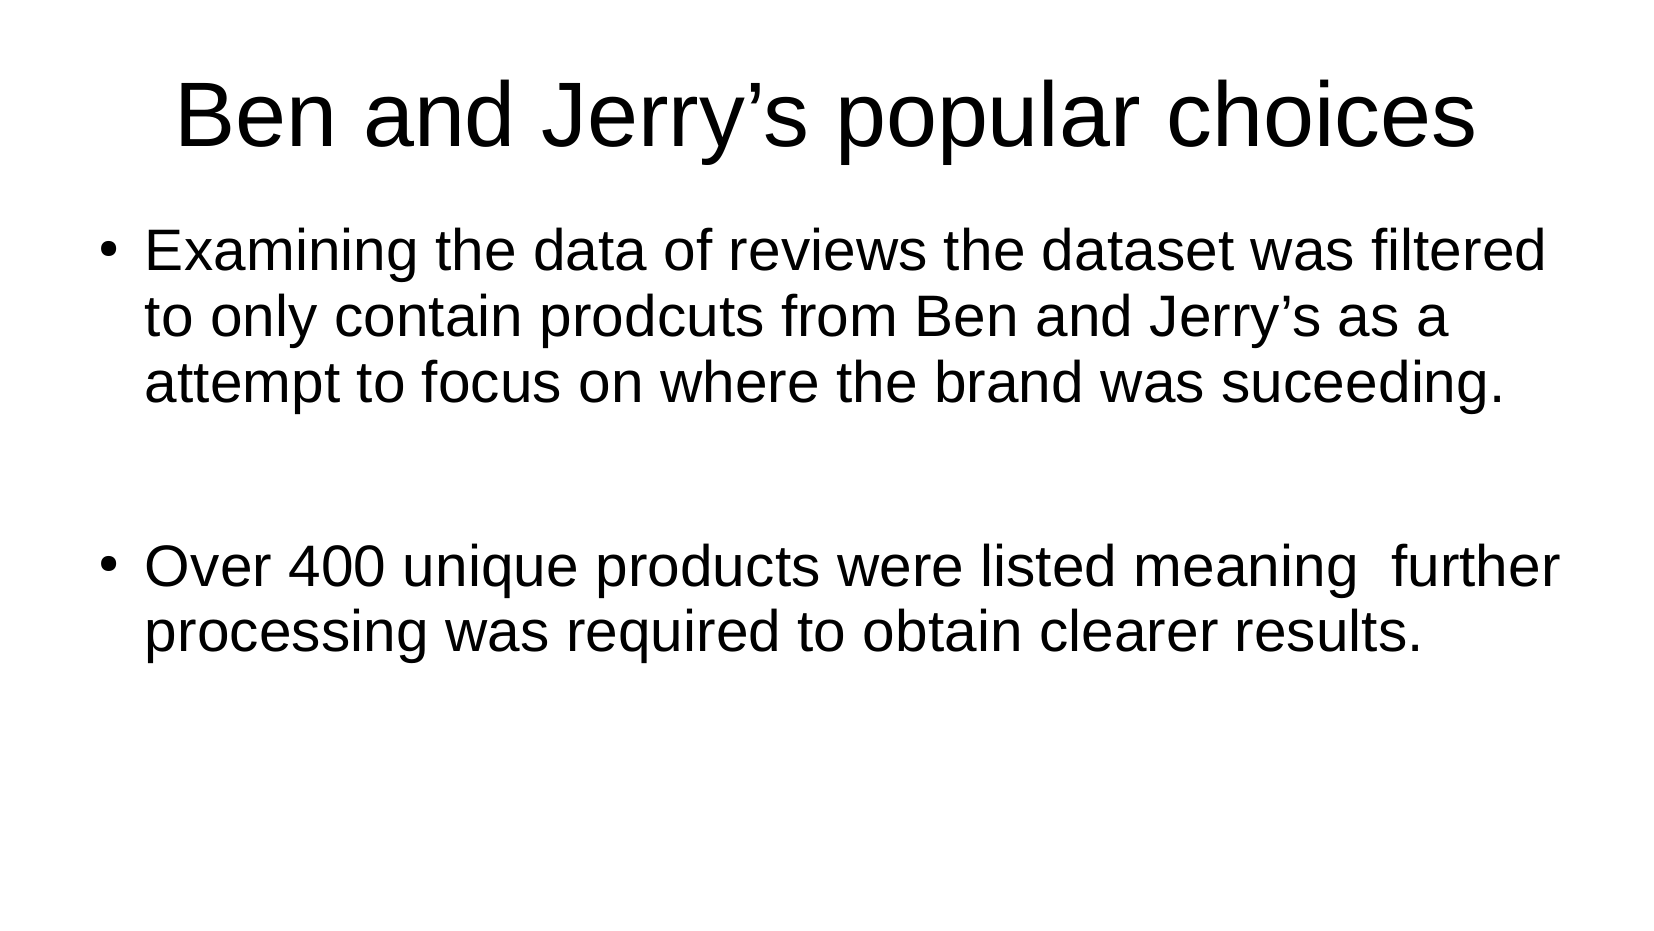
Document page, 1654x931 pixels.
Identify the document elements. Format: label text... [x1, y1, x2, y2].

list Examining the data of reviews the dataset was filtered to only contain prodcuts from Ben and Jerry’s as a attempt to focus on where the brand was suceeding. Over 400 unique products were listed meaning further processing was required to obtain clearer results. [82, 217, 1571, 758]
title Ben and Jerry’s popular choices [82, 37, 1571, 193]
